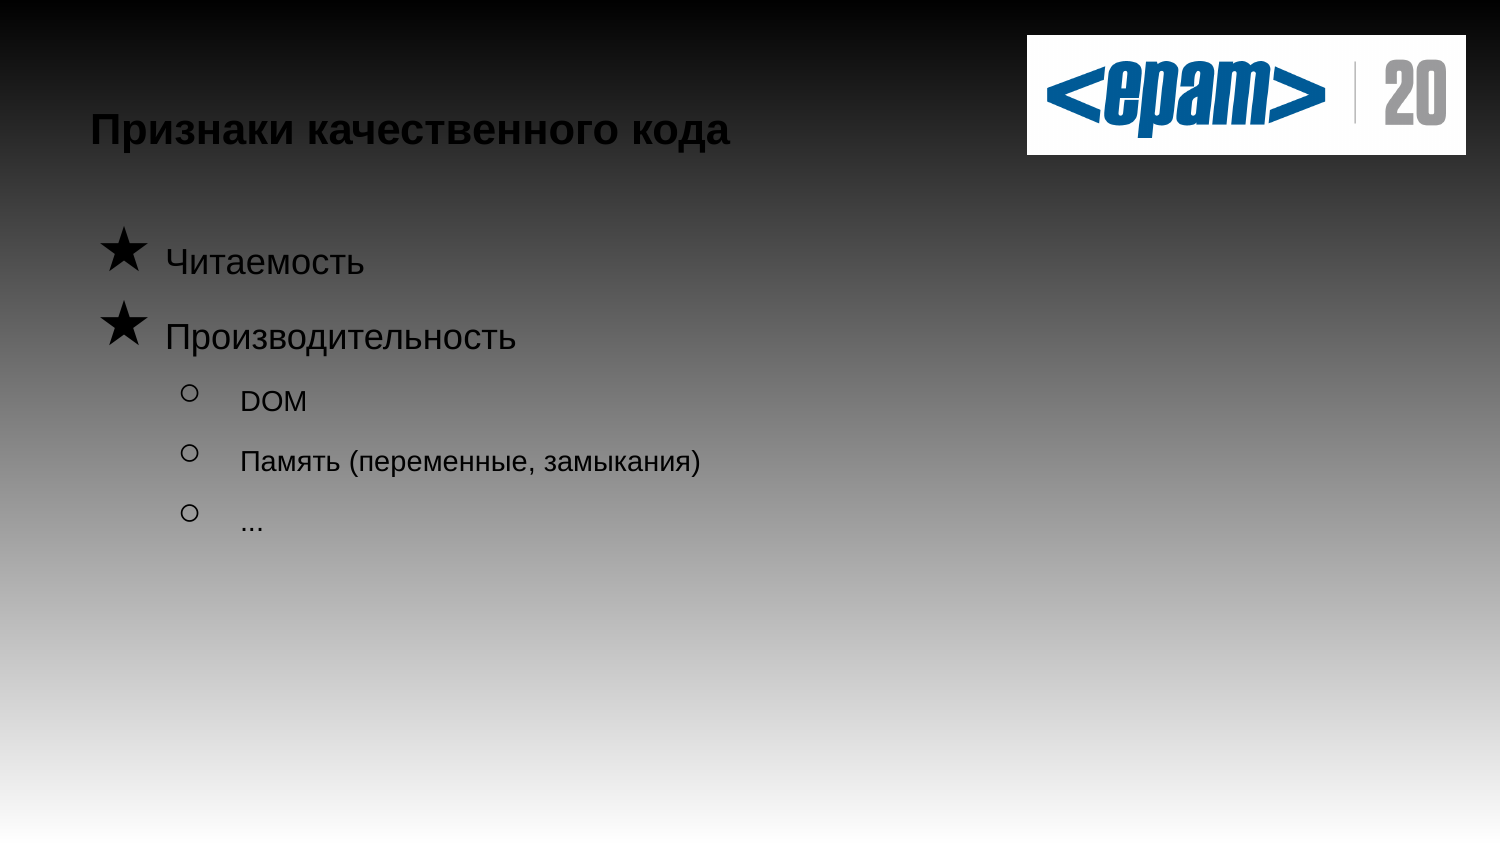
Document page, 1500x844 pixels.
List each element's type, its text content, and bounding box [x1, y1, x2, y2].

list Читаемость Производительность DOM Память (переменные, замыкания) ... [75, 196, 1425, 808]
picture [1027, 35, 1466, 155]
title Признаки качественного кода [75, 33, 1425, 175]
